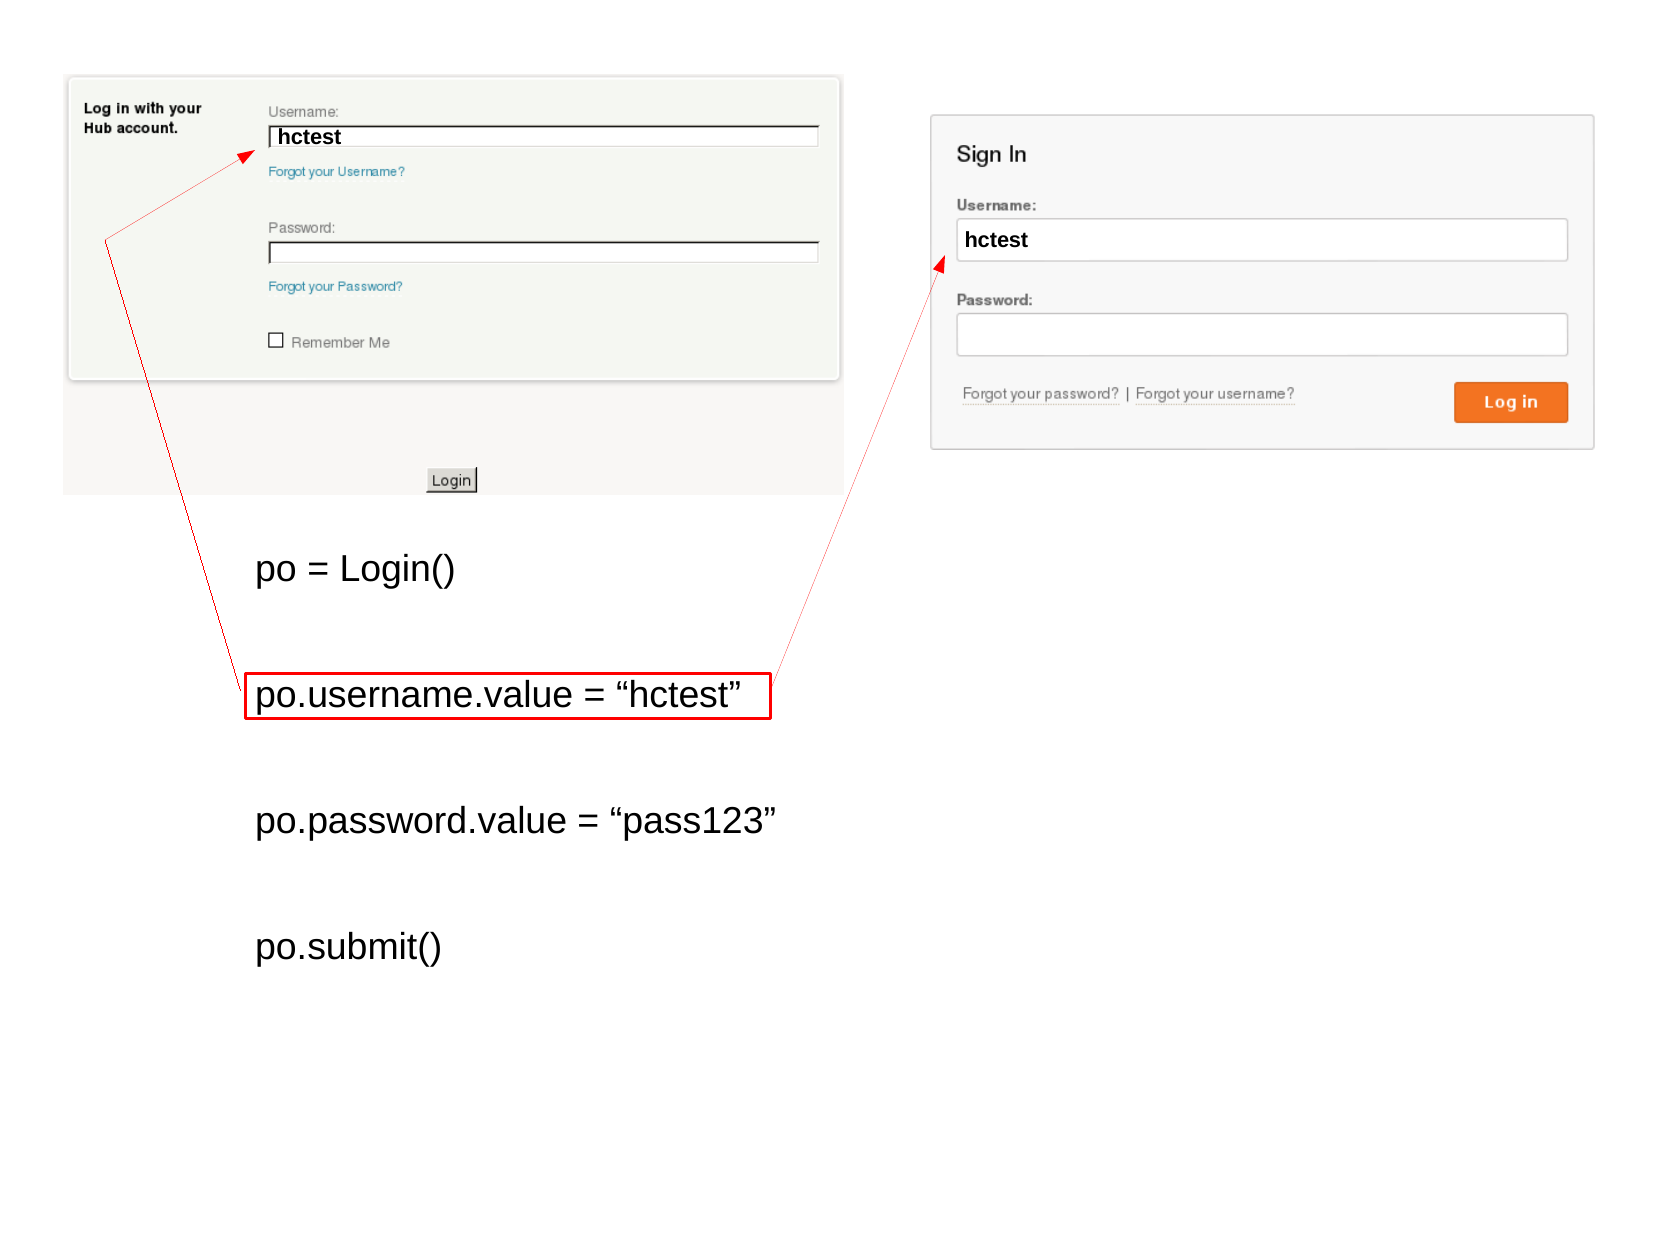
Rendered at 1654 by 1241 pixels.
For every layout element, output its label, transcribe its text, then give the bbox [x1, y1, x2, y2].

picture [63, 74, 844, 495]
picture [929, 112, 1596, 450]
text_box po = Login() po.username.value = “hctest” po.password.value = “pass123” po.submit() [247, 675, 769, 717]
text_box hctest [949, 220, 1044, 260]
text_box po = Login() po.username.value = “hctest” po.password.value = “pass123” po.submit() [240, 540, 1396, 991]
text_box hctest [263, 117, 357, 157]
